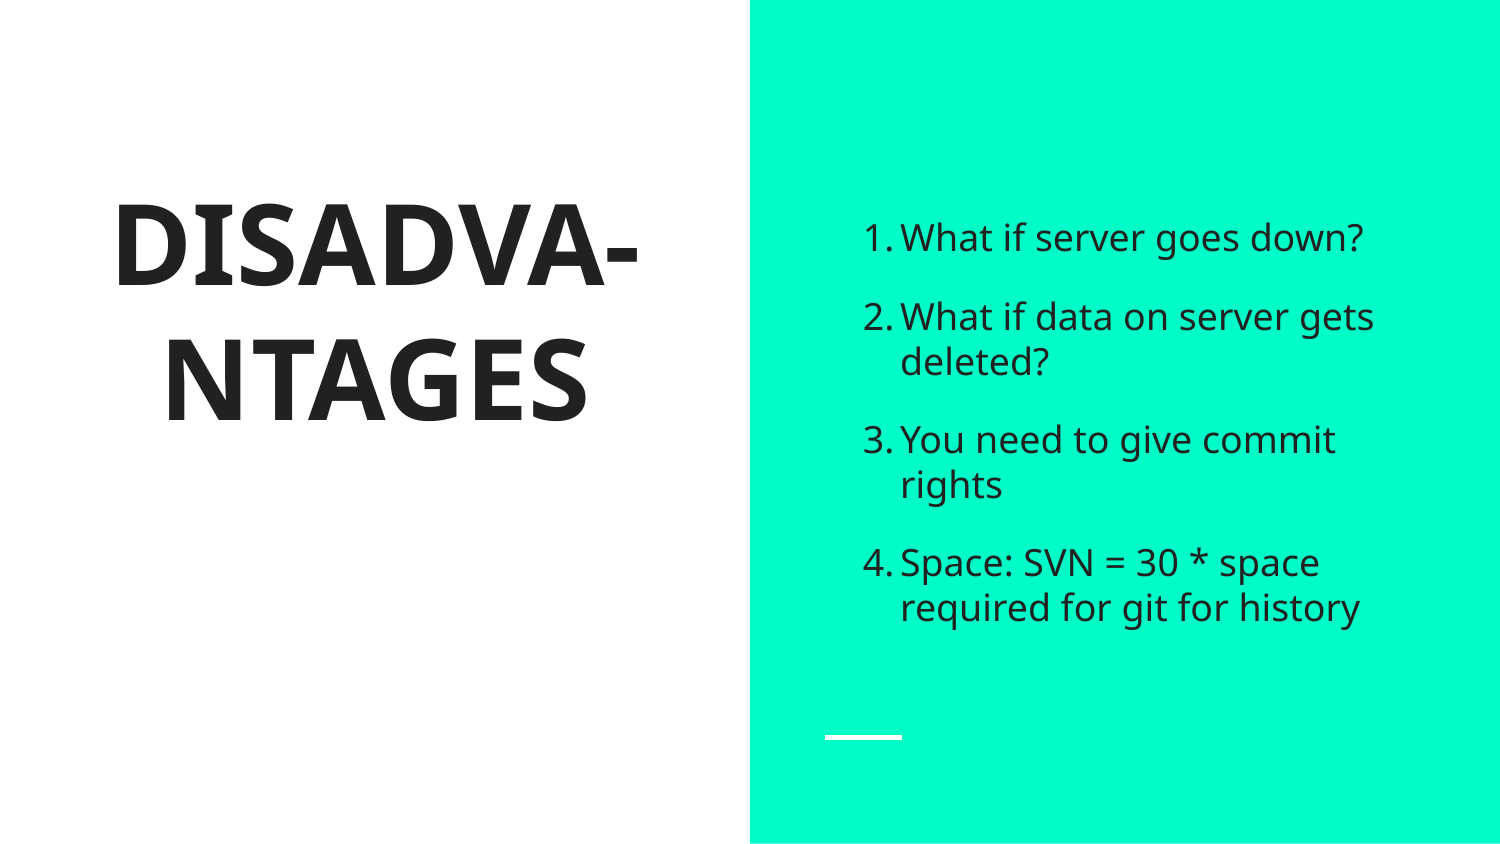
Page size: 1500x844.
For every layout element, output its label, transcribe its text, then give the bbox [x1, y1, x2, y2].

title DISADVA-NTAGES [43, 177, 708, 458]
list What if server goes down? What if data on server gets deleted? You need to give commit rights Space: SVN = 30 * space required for git for history [810, 118, 1440, 725]
